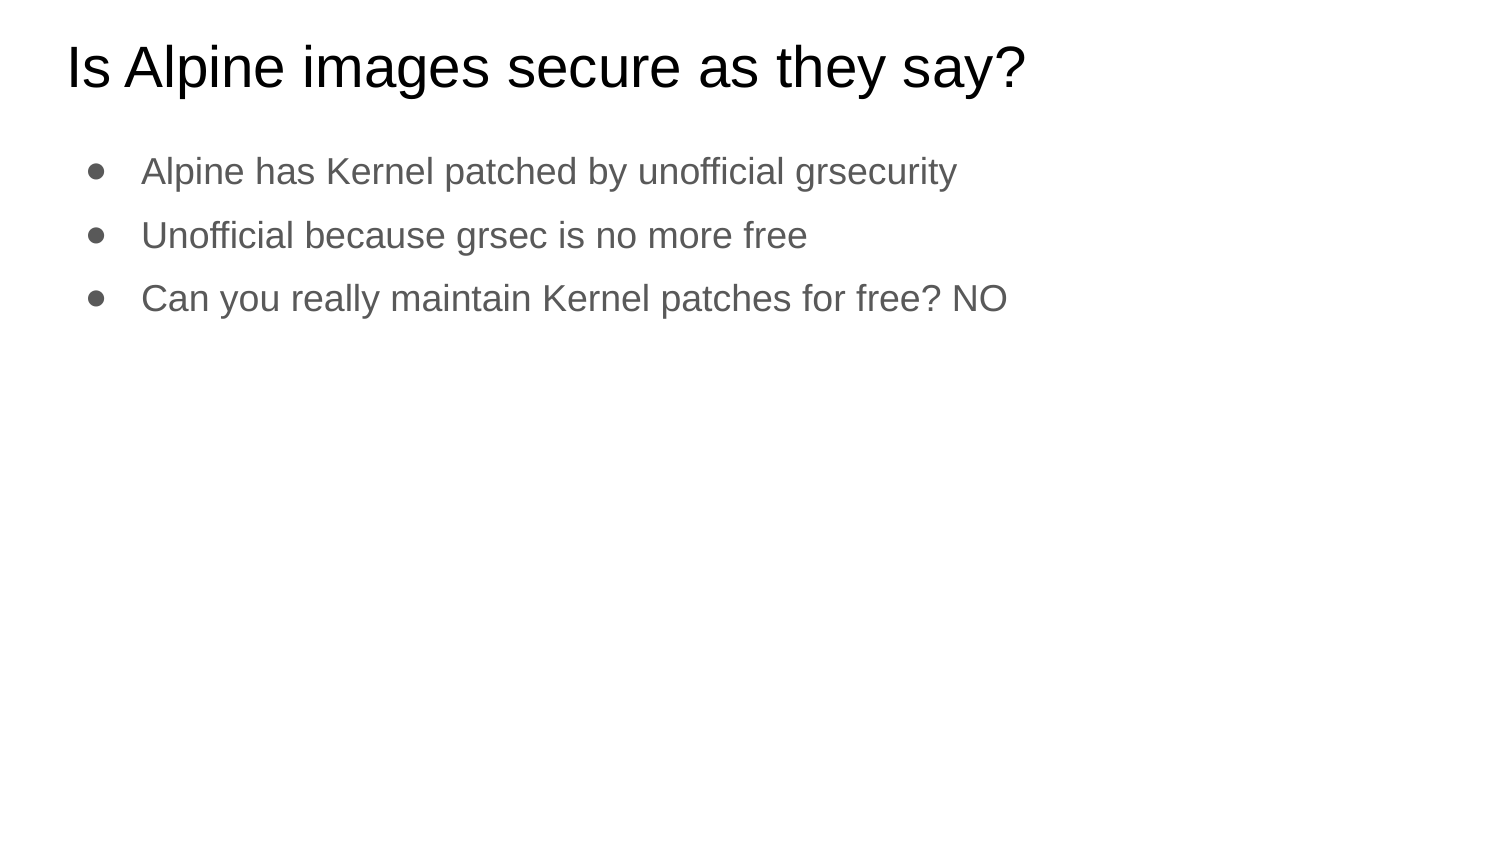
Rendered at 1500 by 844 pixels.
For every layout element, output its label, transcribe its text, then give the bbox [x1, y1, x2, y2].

list Alpine has Kernel patched by unofficial grsecurity Unofficial because grsec is no more free Can you really maintain Kernel patches for free? NO [51, 125, 1449, 686]
title Is Alpine images secure as they say? [51, 13, 1449, 108]
